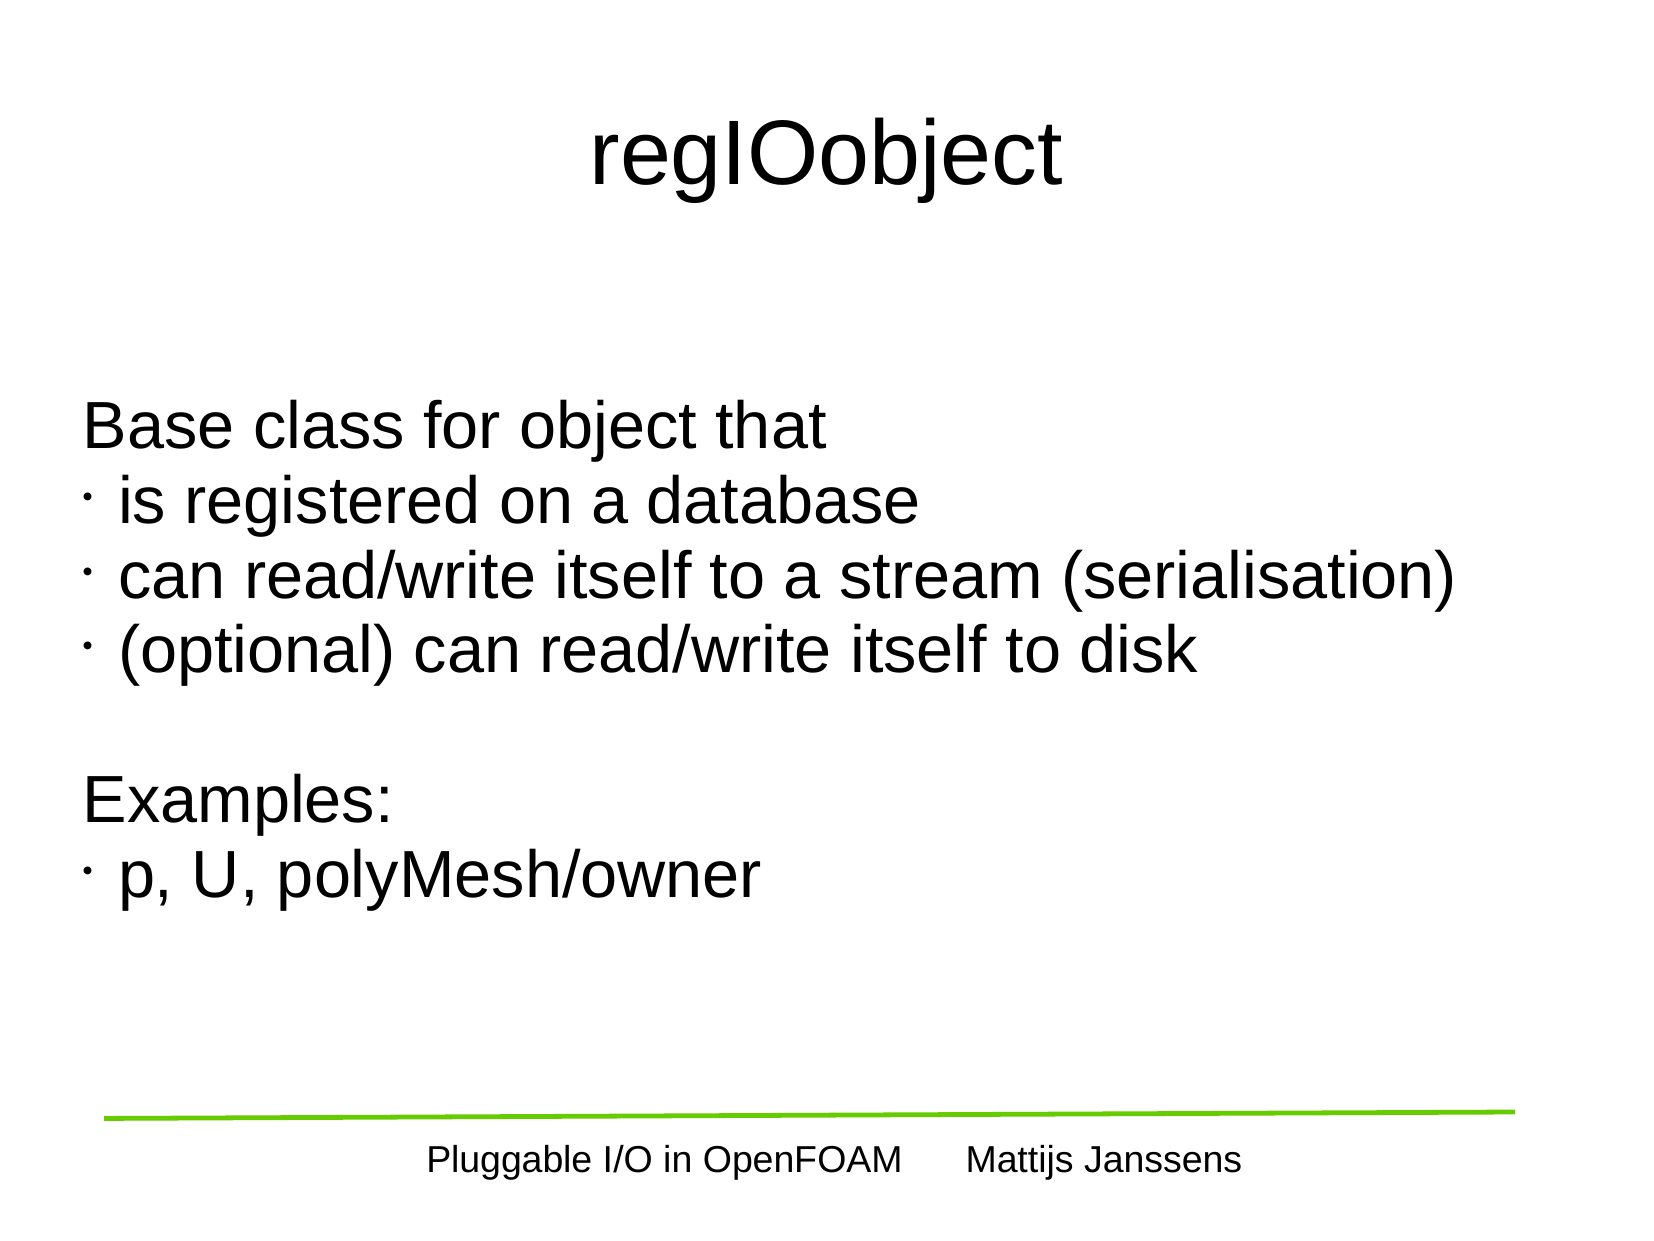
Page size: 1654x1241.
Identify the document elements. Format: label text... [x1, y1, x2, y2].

subtitle Base class for object that is registered on a database can read/write itself to a stream (serialisation) (optional) can read/write itself to disk Examples: p, U, polyMesh/owner [82, 290, 1571, 1010]
title regIOobject [82, 49, 1571, 257]
